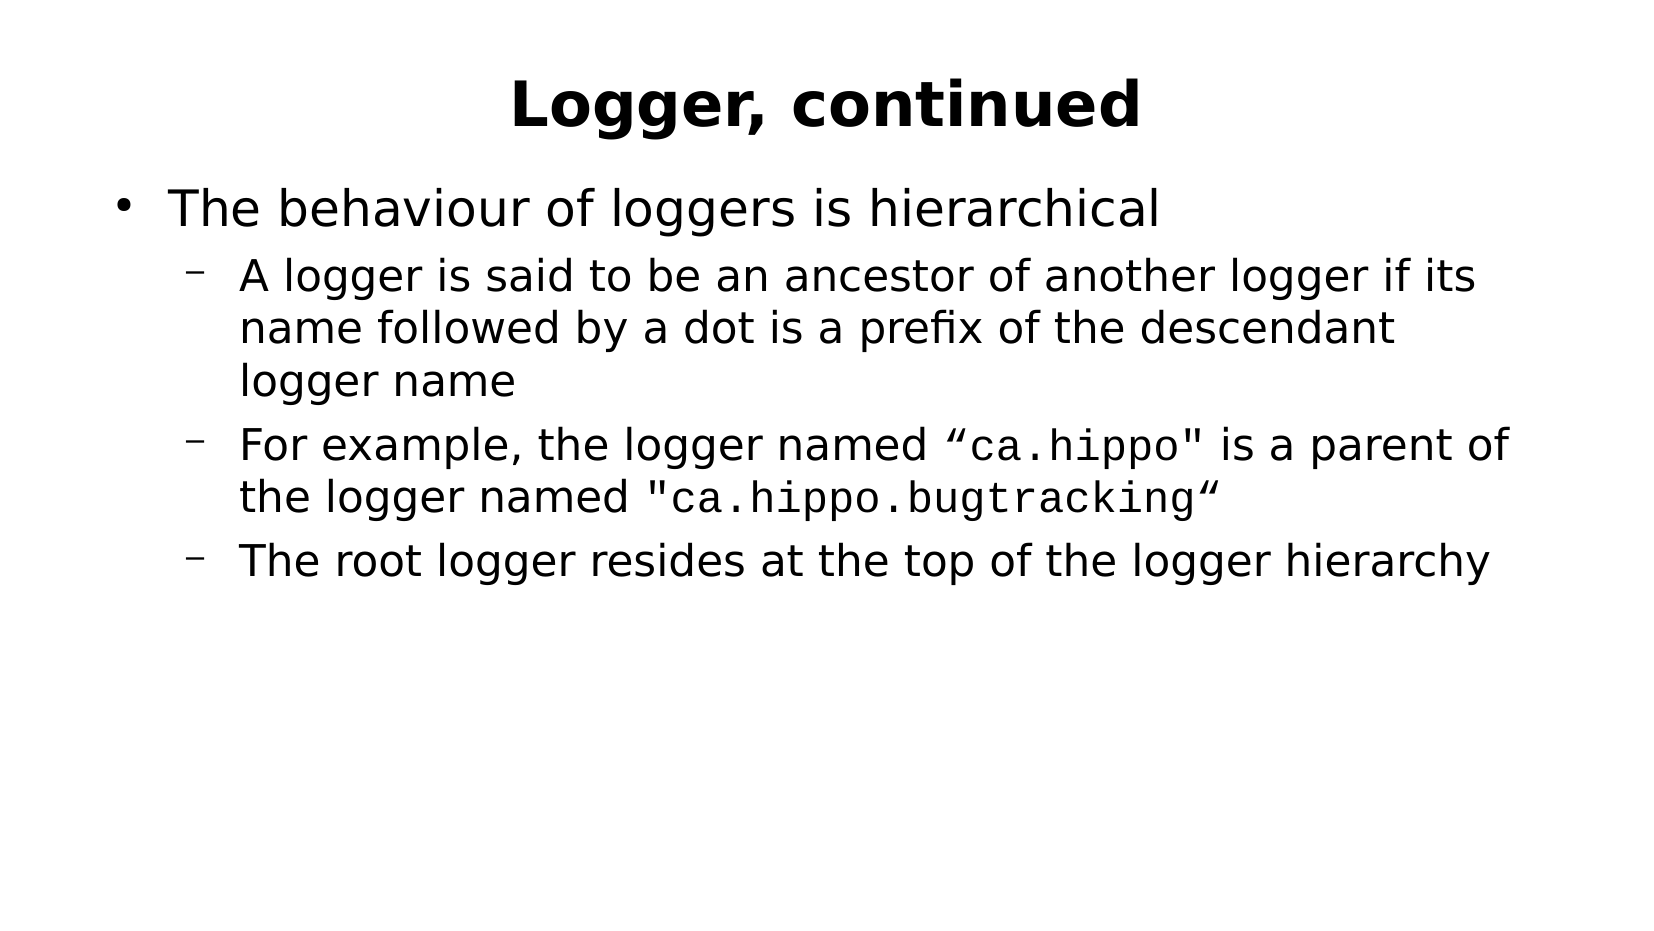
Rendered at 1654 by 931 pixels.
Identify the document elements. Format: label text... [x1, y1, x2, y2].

list The behaviour of loggers is hierarchical A logger is said to be an ancestor of another logger if its name followed by a dot is a prefix of the descendant logger name For example, the logger named “ca.hippo" is a parent of the logger named "ca.hippo.bugtracking“ The root logger resides at the top of the logger hierarchy [82, 168, 1538, 889]
title Logger, continued [82, 36, 1571, 147]
